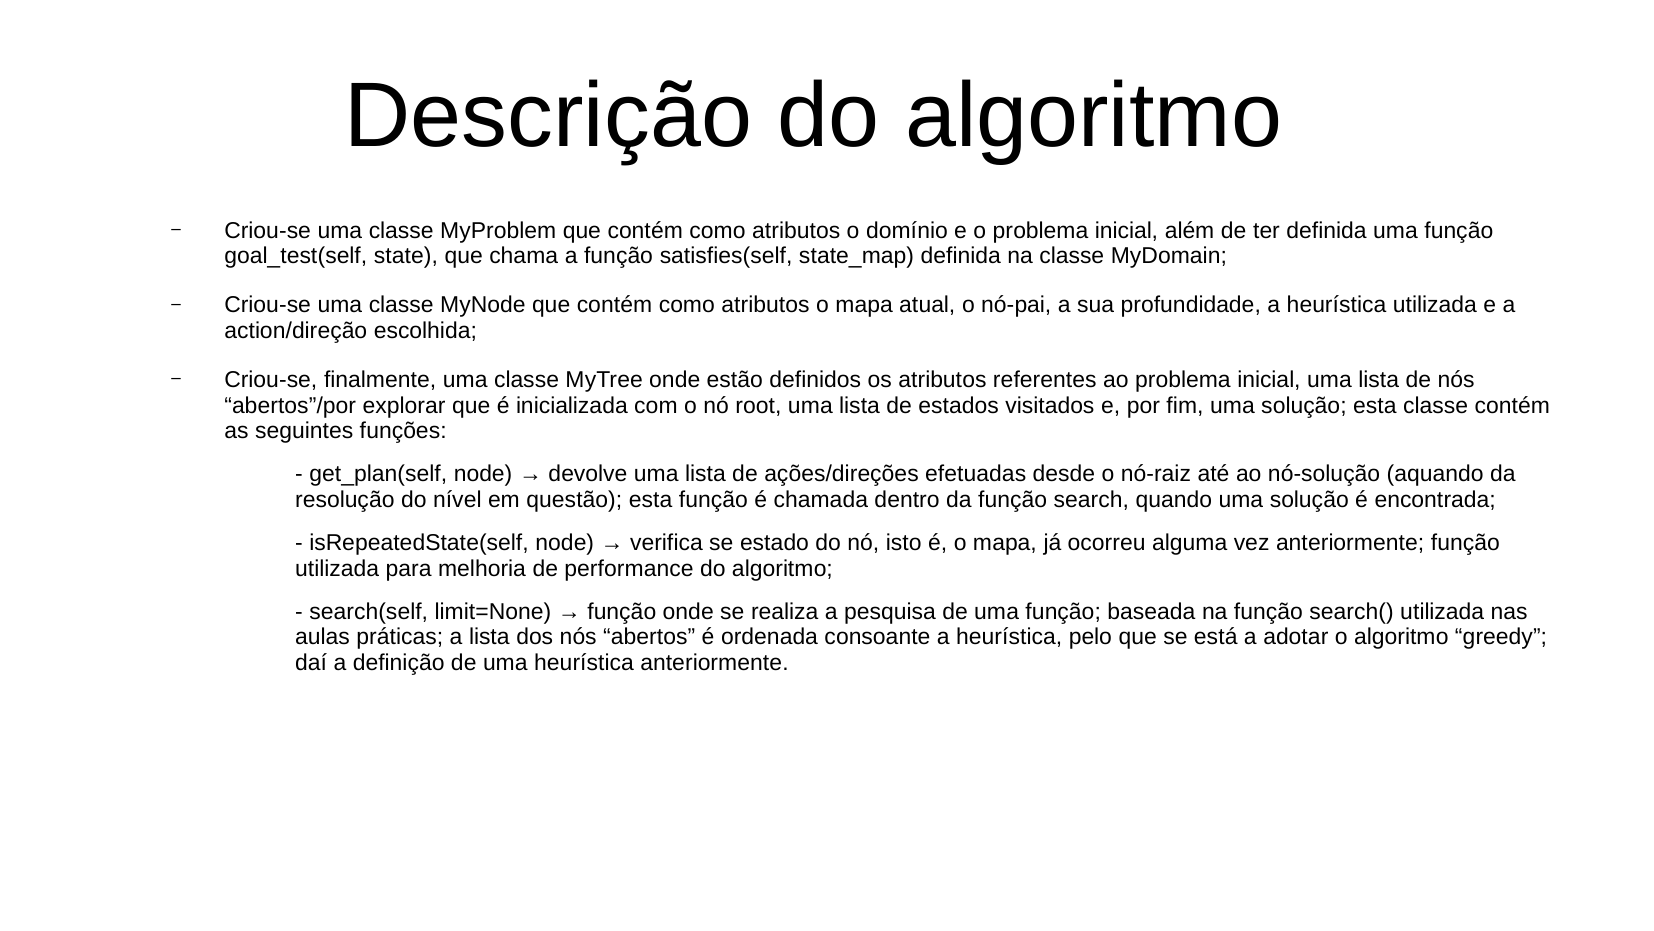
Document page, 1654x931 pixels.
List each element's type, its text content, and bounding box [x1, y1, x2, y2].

title Descrição do algoritmo [82, 37, 1571, 193]
list Criou-se uma classe MyProblem que contém como atributos o domínio e o problema inicial, além de ter definida uma função goal_test(self, state), que chama a função satisfies(self, state_map) definida na classe MyDomain; Criou-se uma classe MyNode que contém como atributos o mapa atual, o nó-pai, a sua profundidade, a heurística utilizada e a action/direção escolhida; Criou-se, finalmente, uma classe MyTree onde estão definidos os atributos referentes ao problema inicial, uma lista de nós “abertos”/por explorar que é inicializada com o nó root, uma lista de estados visitados e, por fim, uma solução; esta classe contém as seguintes funções: - get_plan(self, node) → devolve uma lista de ações/direções efetuadas desde o nó-raiz até ao nó-solução (aquando da resolução do nível em questão); esta função é chamada dentro da função search, quando uma solução é encontrada; - isRepeatedState(self, node) → verifica se estado do nó, isto é, o mapa, já ocorreu alguma vez anteriormente; função utilizada para melhoria de performance do algoritmo; - search(self, limit=None) → função onde se realiza a pesquisa de uma função; baseada na função search() utilizada nas aulas práticas; a lista dos nós “abertos” é ordenada consoante a heurística, pelo que se está a adotar o algoritmo “greedy”; daí a definição de uma heurística anteriormente. [82, 217, 1571, 758]
